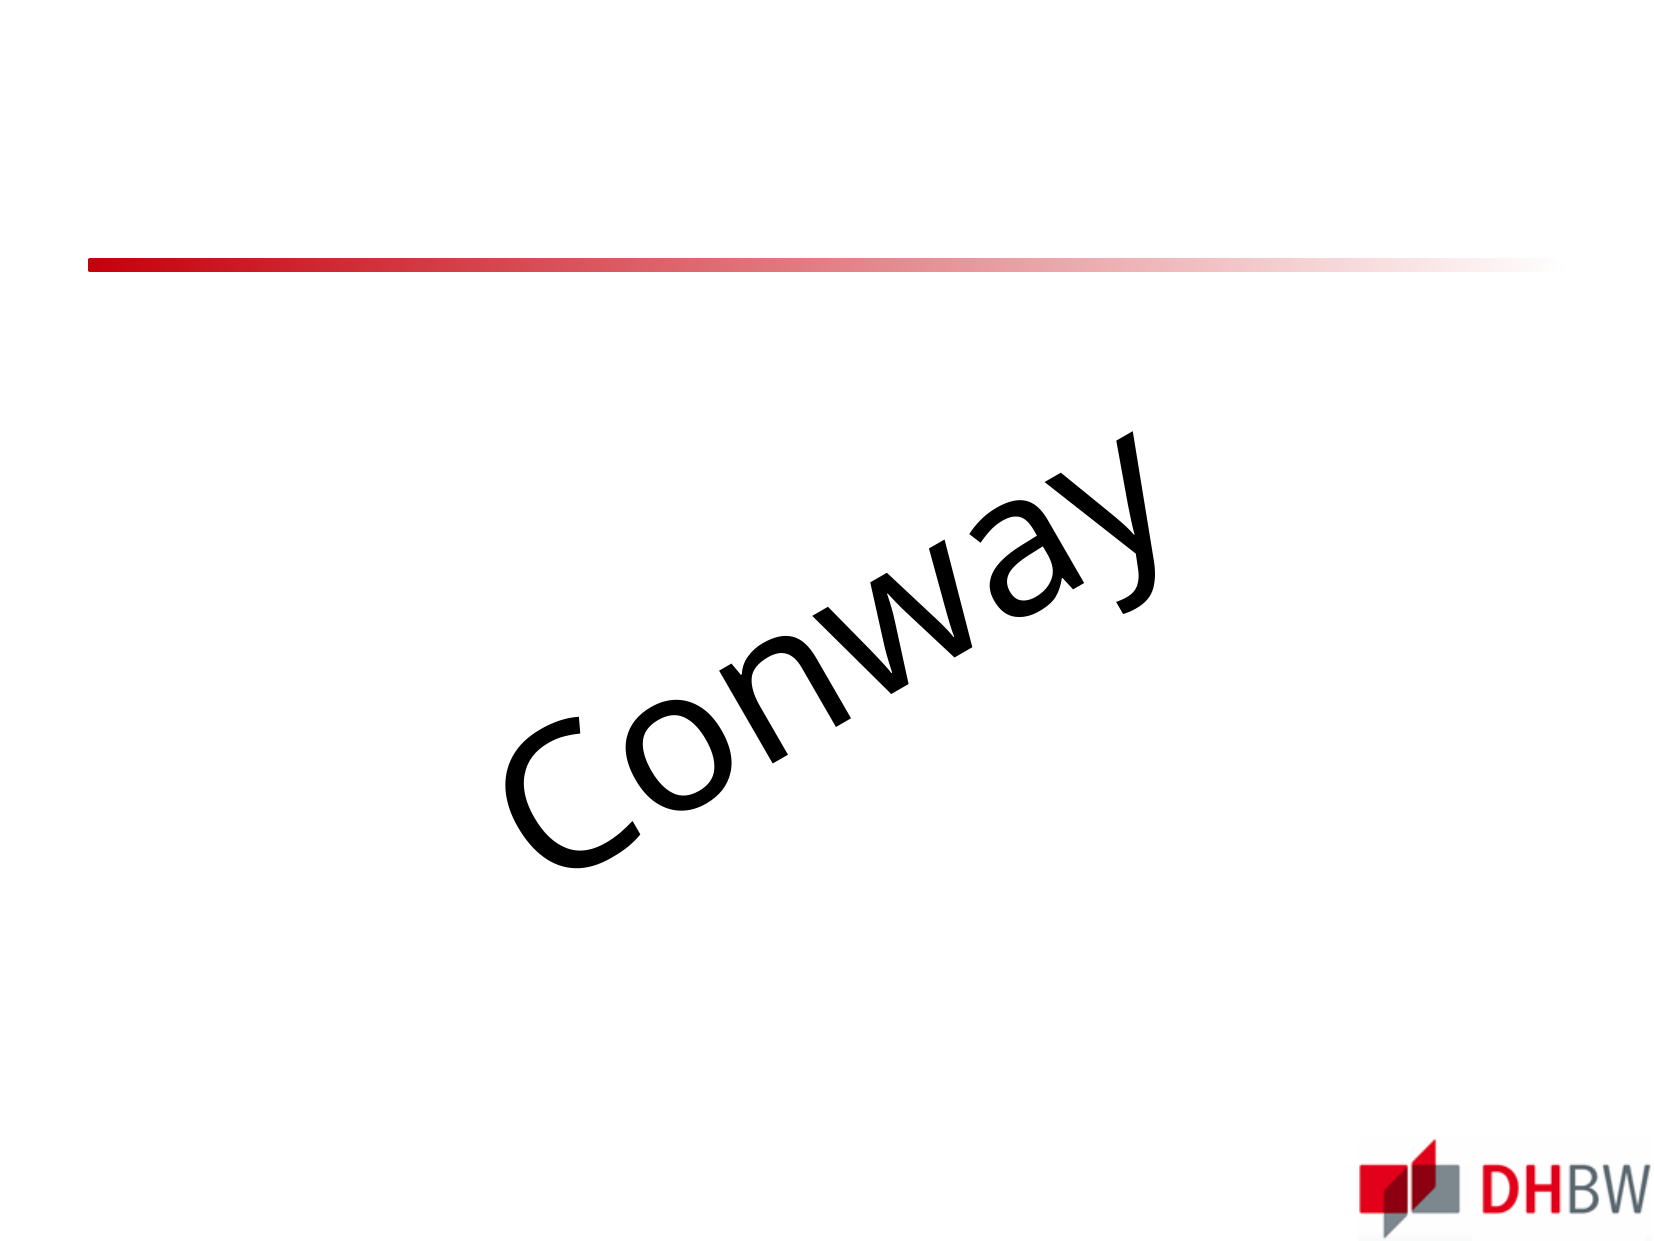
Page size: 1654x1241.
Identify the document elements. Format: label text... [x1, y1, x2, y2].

picture [1358, 1137, 1652, 1241]
title Conway [111, 148, 1542, 1138]
